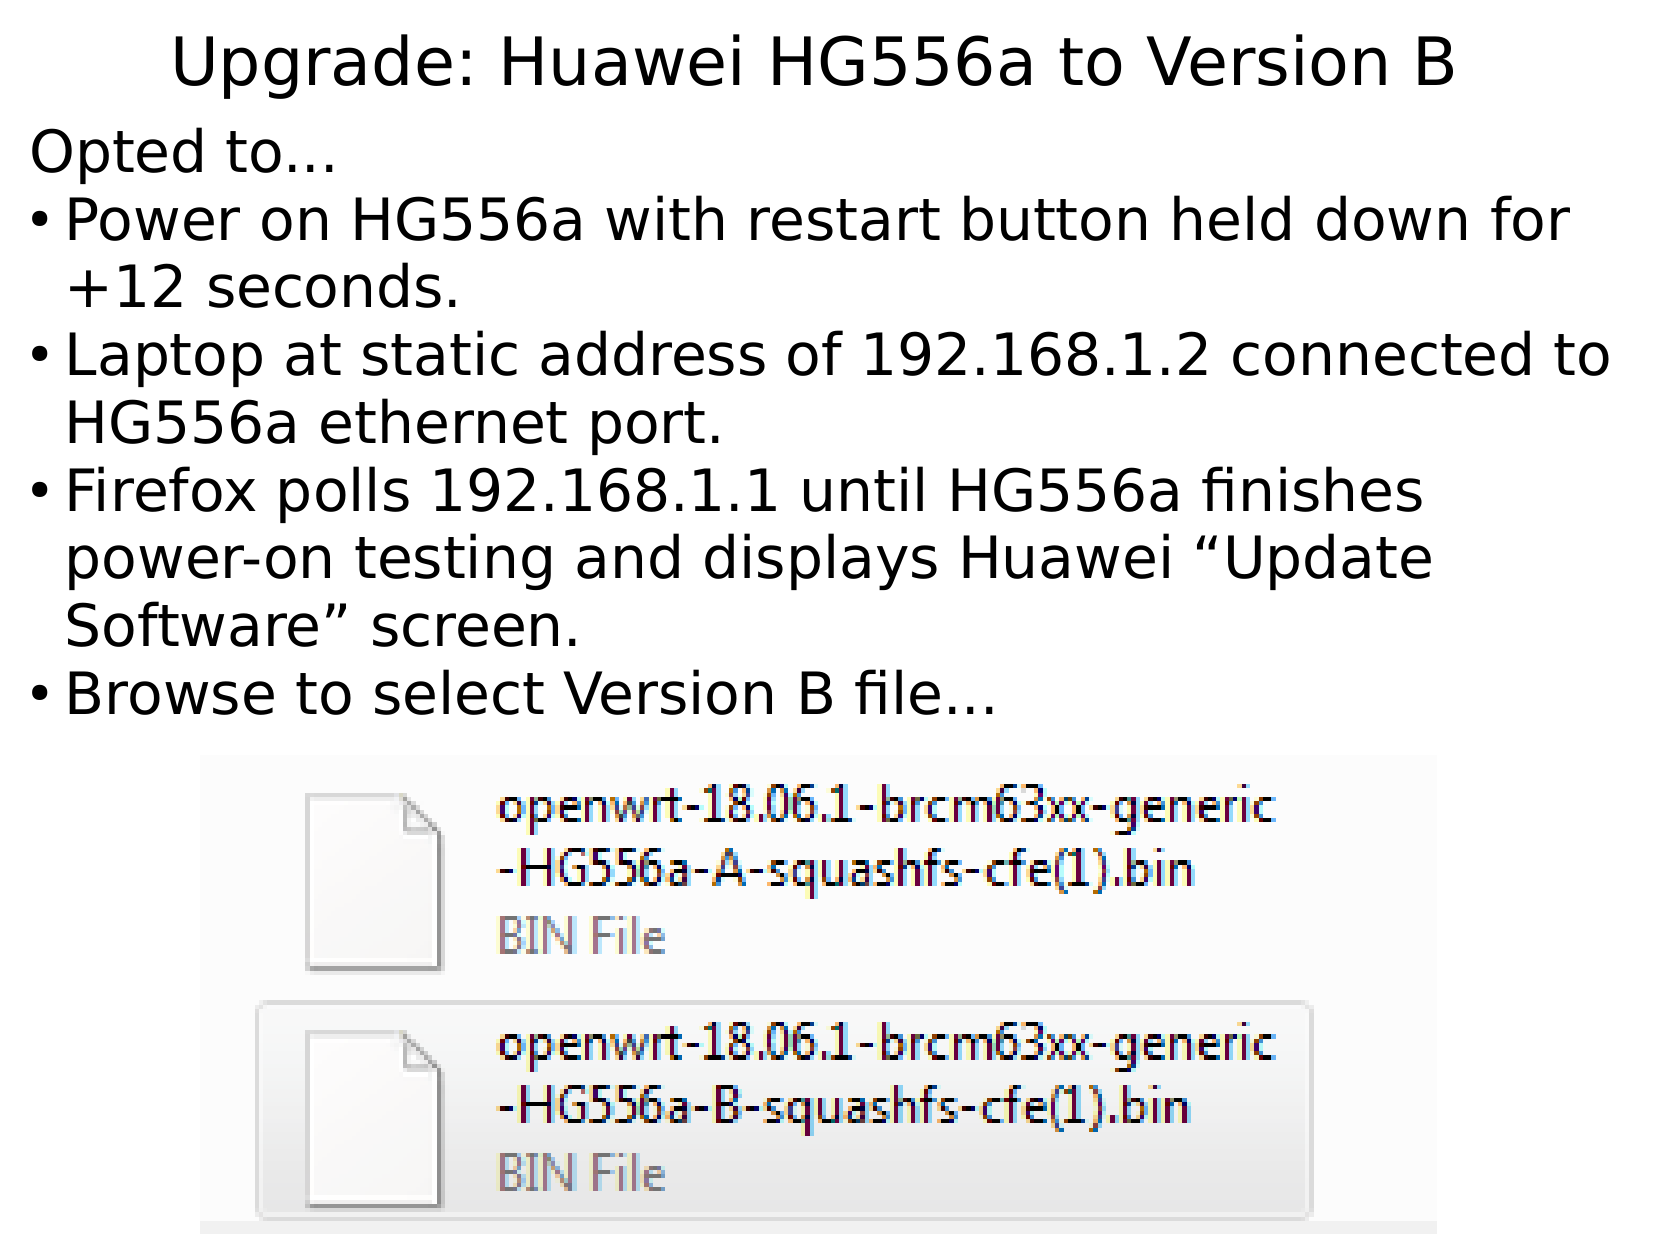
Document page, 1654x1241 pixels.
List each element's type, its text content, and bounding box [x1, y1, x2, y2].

title Upgrade: Huawei HG556a to Version B [70, 23, 1560, 102]
text_box Opted to... Power on HG556a with restart button held down for +12 seconds. Laptop at static address of 192.168.1.2 connected to HG556a ethernet port. Firefox polls 192.168.1.1 until HG556a finishes power-on testing and displays Huawei “Update Software” screen. Browse to select Version B file... [14, 111, 1645, 736]
picture [200, 755, 1437, 1235]
